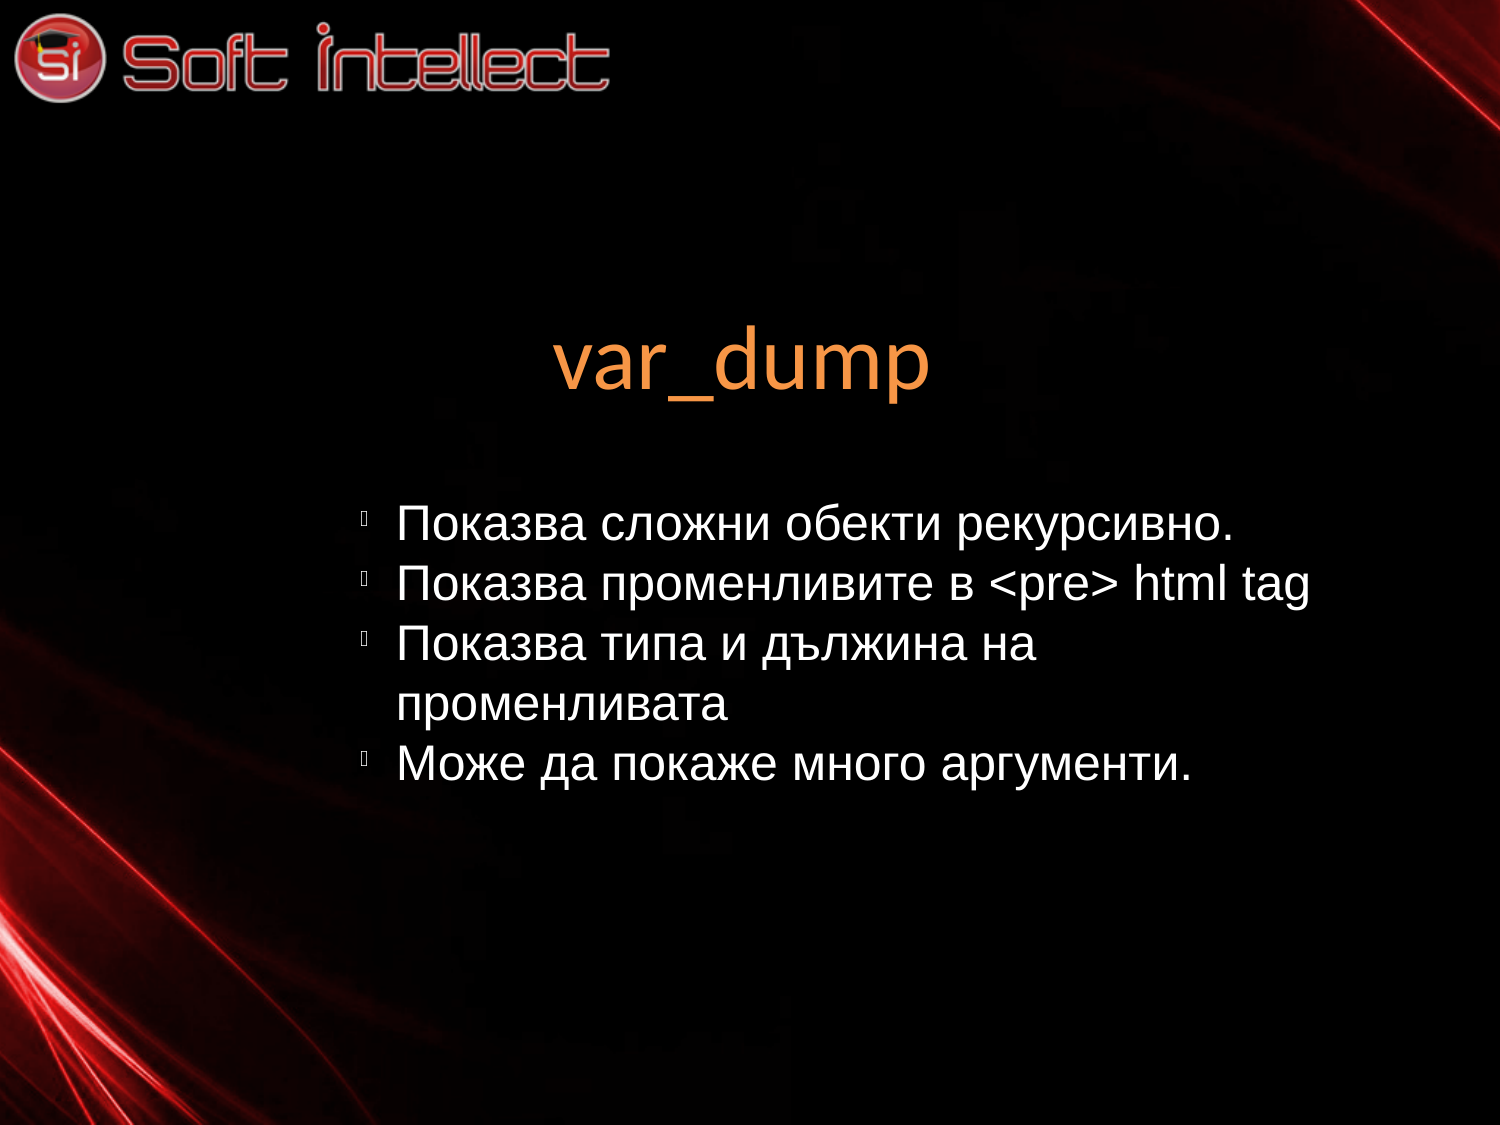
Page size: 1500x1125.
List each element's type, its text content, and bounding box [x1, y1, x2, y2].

picture [0, 0, 1500, 1125]
text_box Показва сложни обекти рекурсивно. Показва променливите в <pre> html tag Показва типа и дължина на променливата Може да покаже много аргументи. [345, 483, 1351, 1125]
text_box var_dump [104, 232, 1380, 474]
